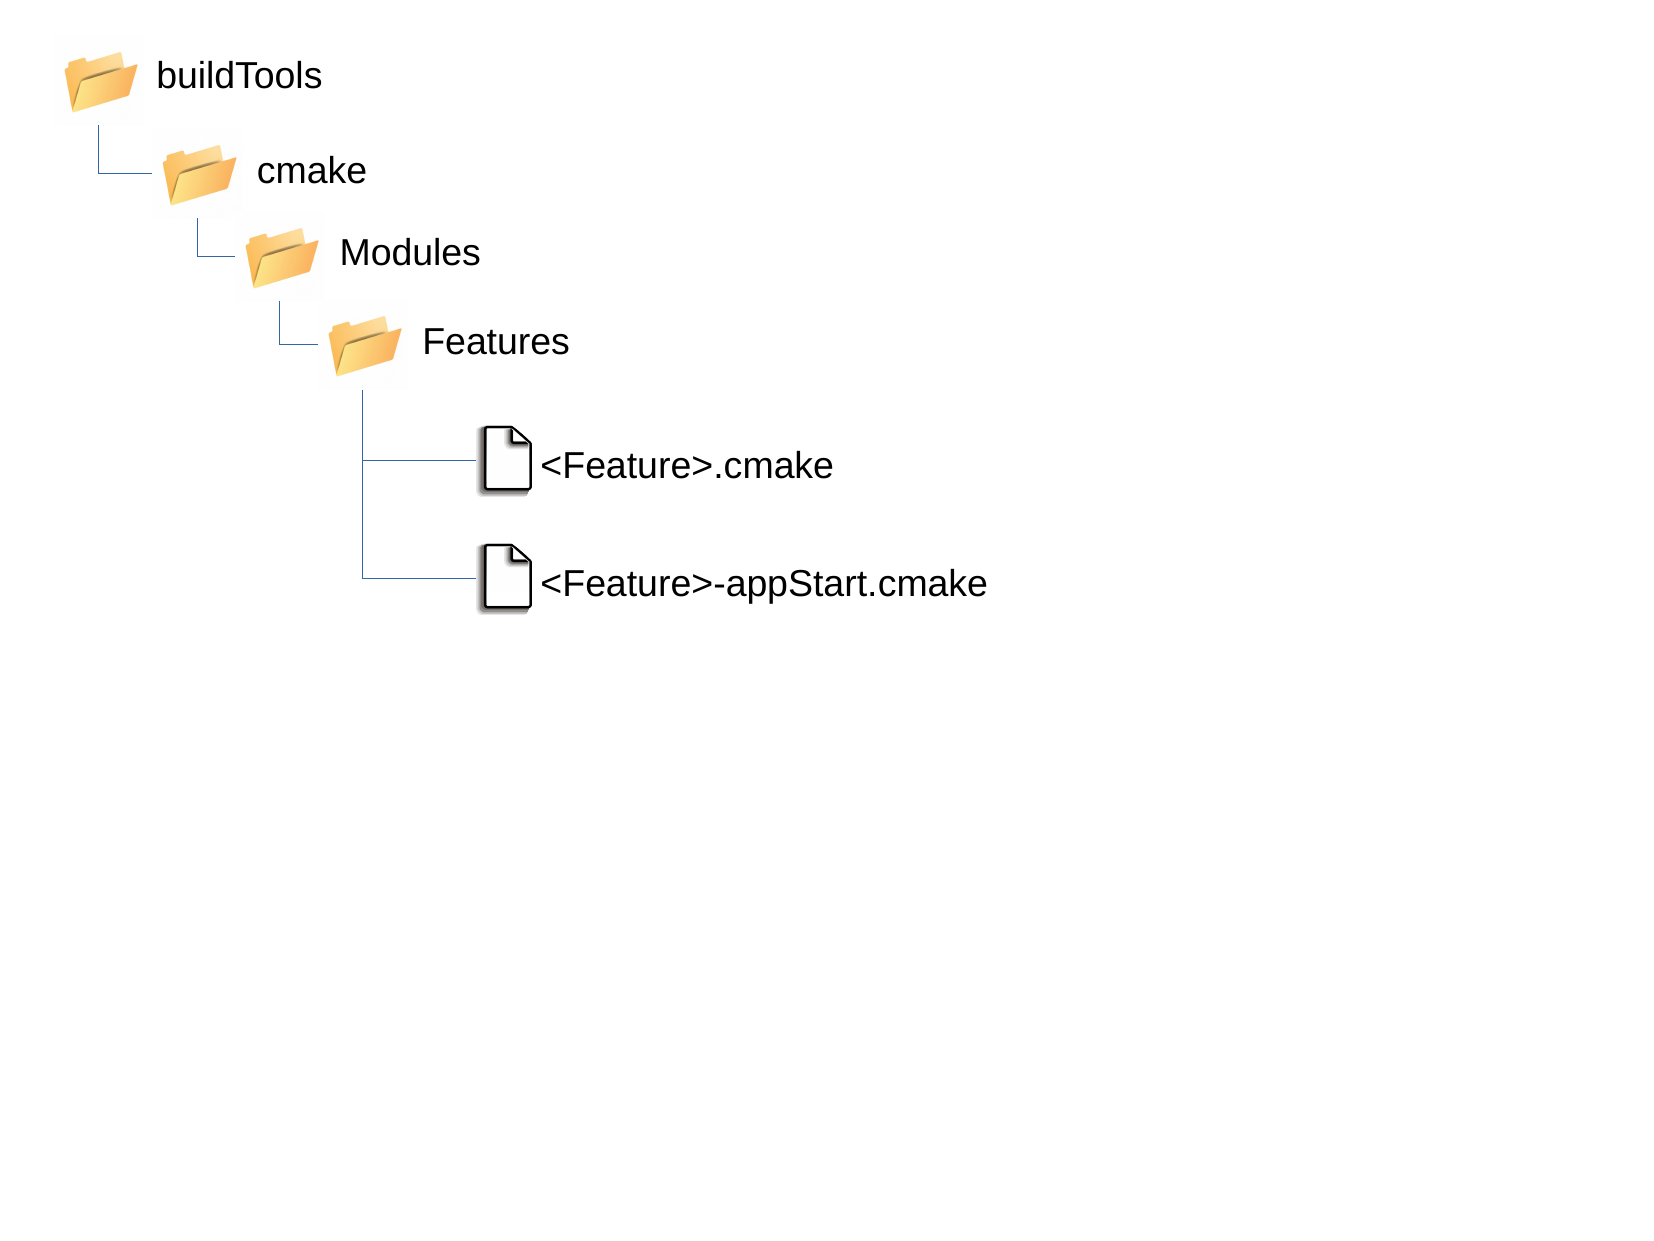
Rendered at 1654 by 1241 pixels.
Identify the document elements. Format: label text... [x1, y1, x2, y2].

text_box Features [407, 313, 727, 371]
text_box <Feature>-appStart.cmake [532, 555, 1099, 612]
picture [151, 128, 408, 391]
text_box <Feature>.cmake [532, 437, 969, 494]
picture [476, 543, 532, 615]
text_box cmake [242, 141, 674, 199]
picture [53, 35, 144, 126]
picture [476, 425, 532, 497]
text_box Modules [324, 224, 644, 282]
text_box buildTools [141, 47, 414, 105]
